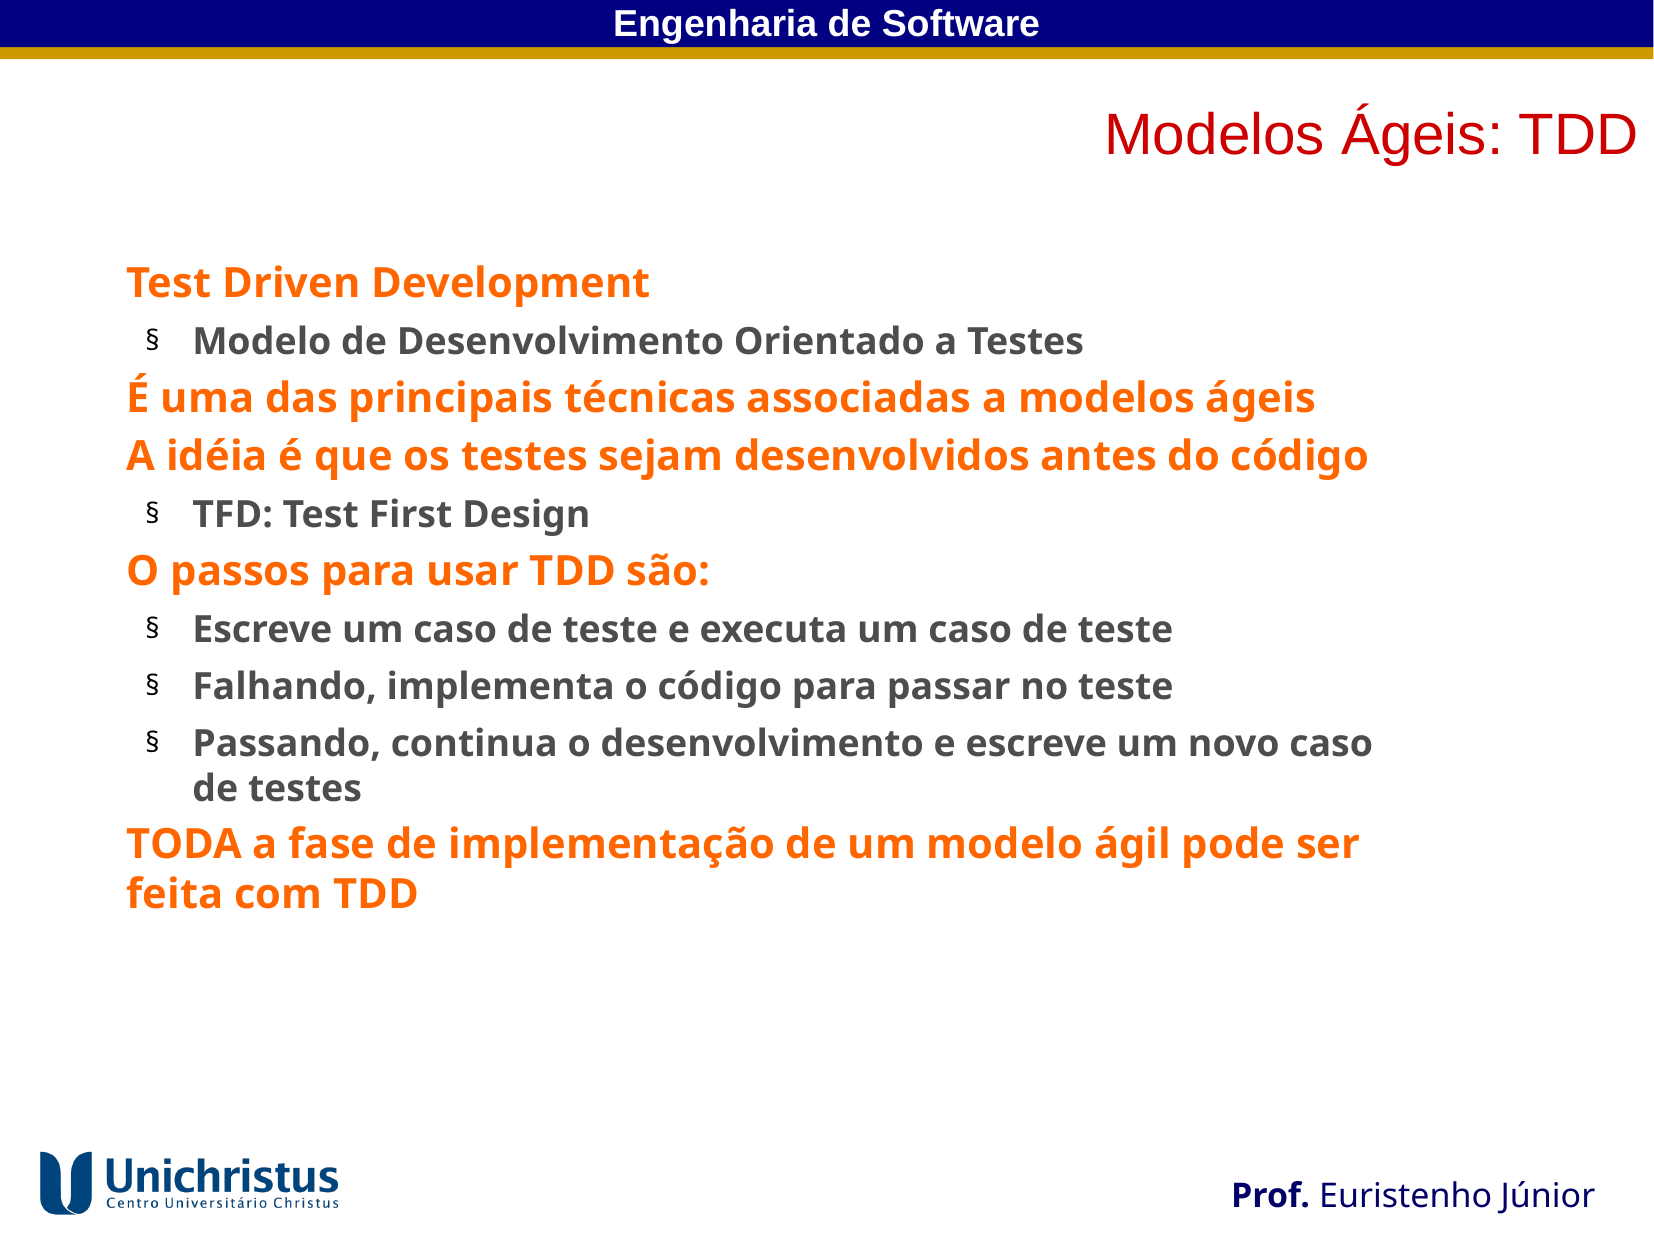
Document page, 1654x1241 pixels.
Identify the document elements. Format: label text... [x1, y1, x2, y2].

text_box [0, 48, 1654, 60]
text_box Engenharia de Software [0, 0, 1654, 48]
picture [35, 1148, 343, 1217]
text_box Prof. Euristenho Júnior [1216, 1163, 1654, 1224]
text_box Modelos Ágeis: TDD [1089, 94, 1654, 201]
text_box Test Driven Development Modelo de Desenvolvimento Orientado a Testes É uma das principais técnicas associadas a modelos ágeis A idéia é que os testes sejam desenvolvidos antes do código TFD: Test First Design O passos para usar TDD são: Escreve um caso de teste e executa um caso de teste Falhando, implementa o código para passar no teste Passando, continua o desenvolvimento e escreve um novo caso de testes TODA a fase de implementação de um modelo ágil pode ser feita com TDD [55, 248, 1406, 979]
